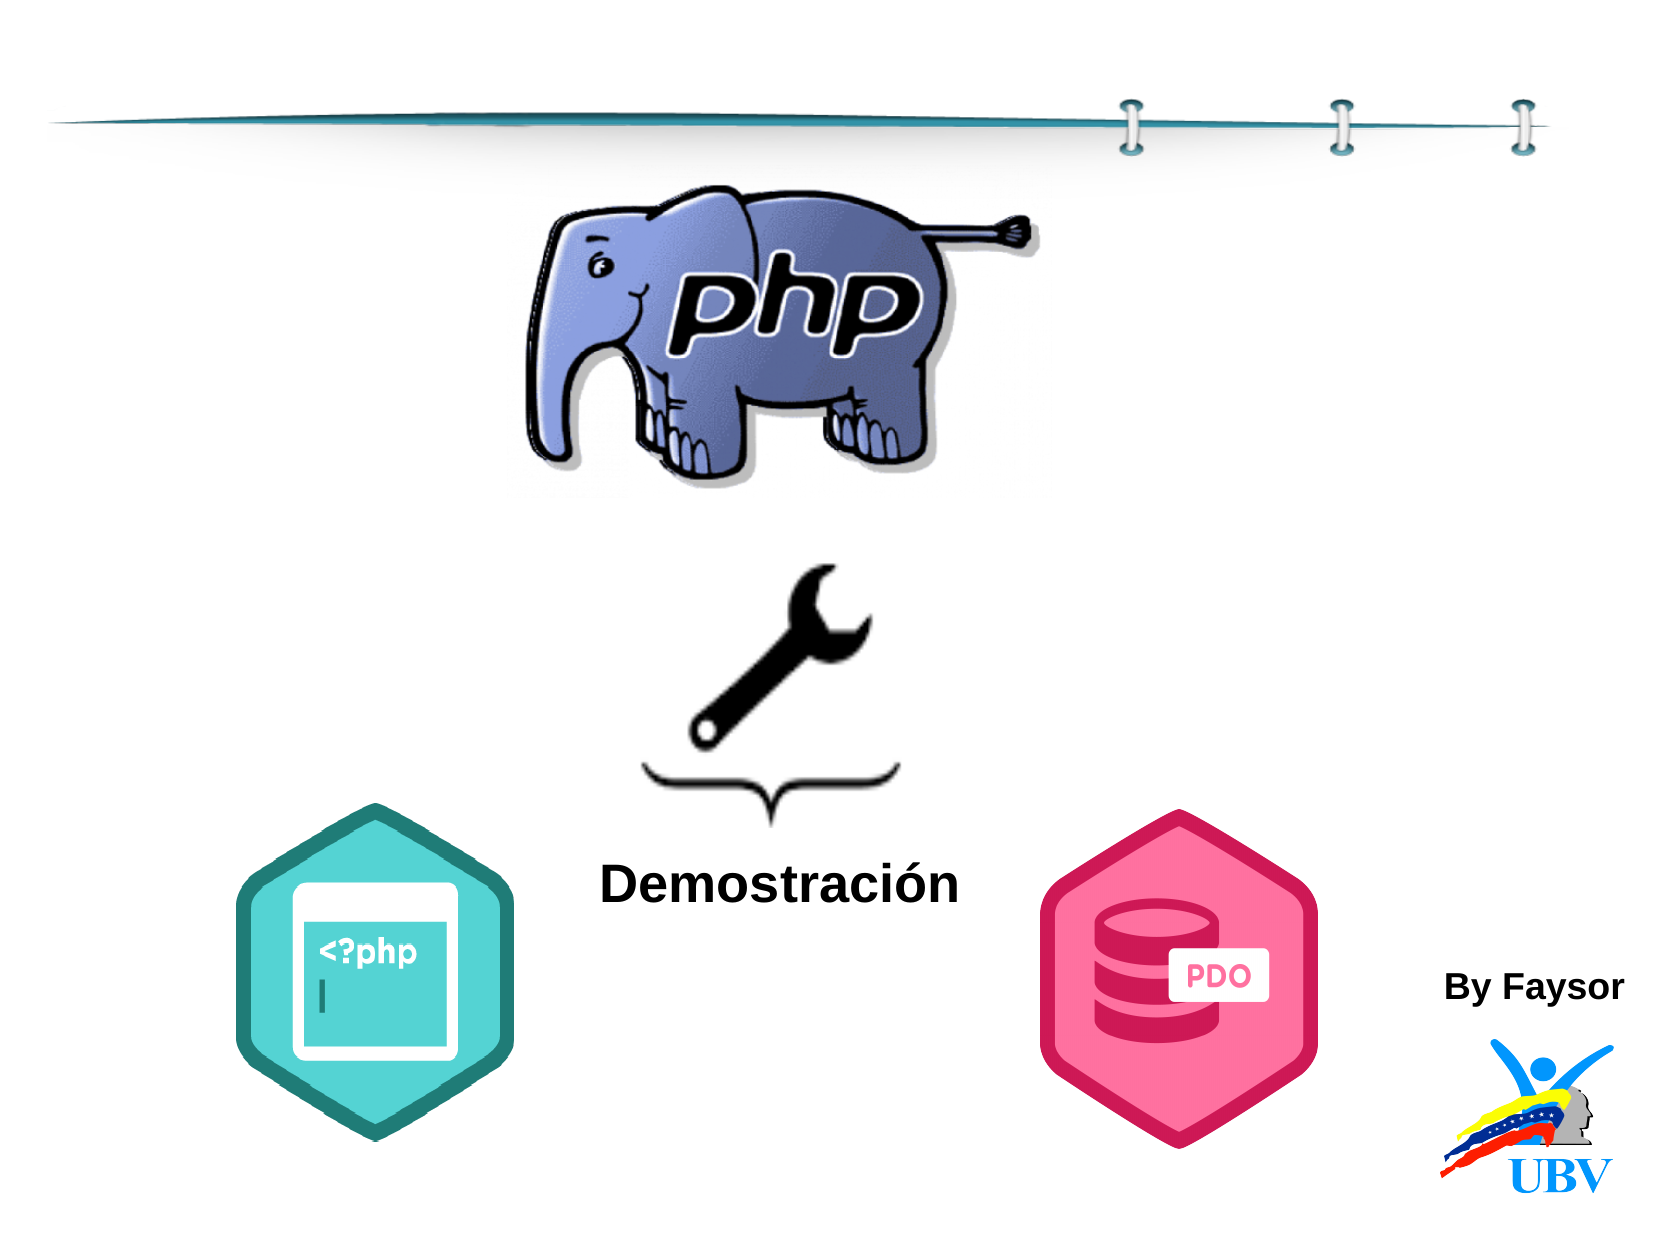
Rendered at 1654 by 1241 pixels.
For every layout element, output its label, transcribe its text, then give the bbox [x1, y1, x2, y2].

picture [236, 803, 514, 1142]
picture [1040, 809, 1318, 1149]
text_box Demostración [584, 845, 977, 922]
text_box By Faysor [1429, 957, 1640, 1016]
picture [1440, 1039, 1619, 1205]
picture [540, 543, 1004, 828]
picture [47, 47, 1575, 498]
